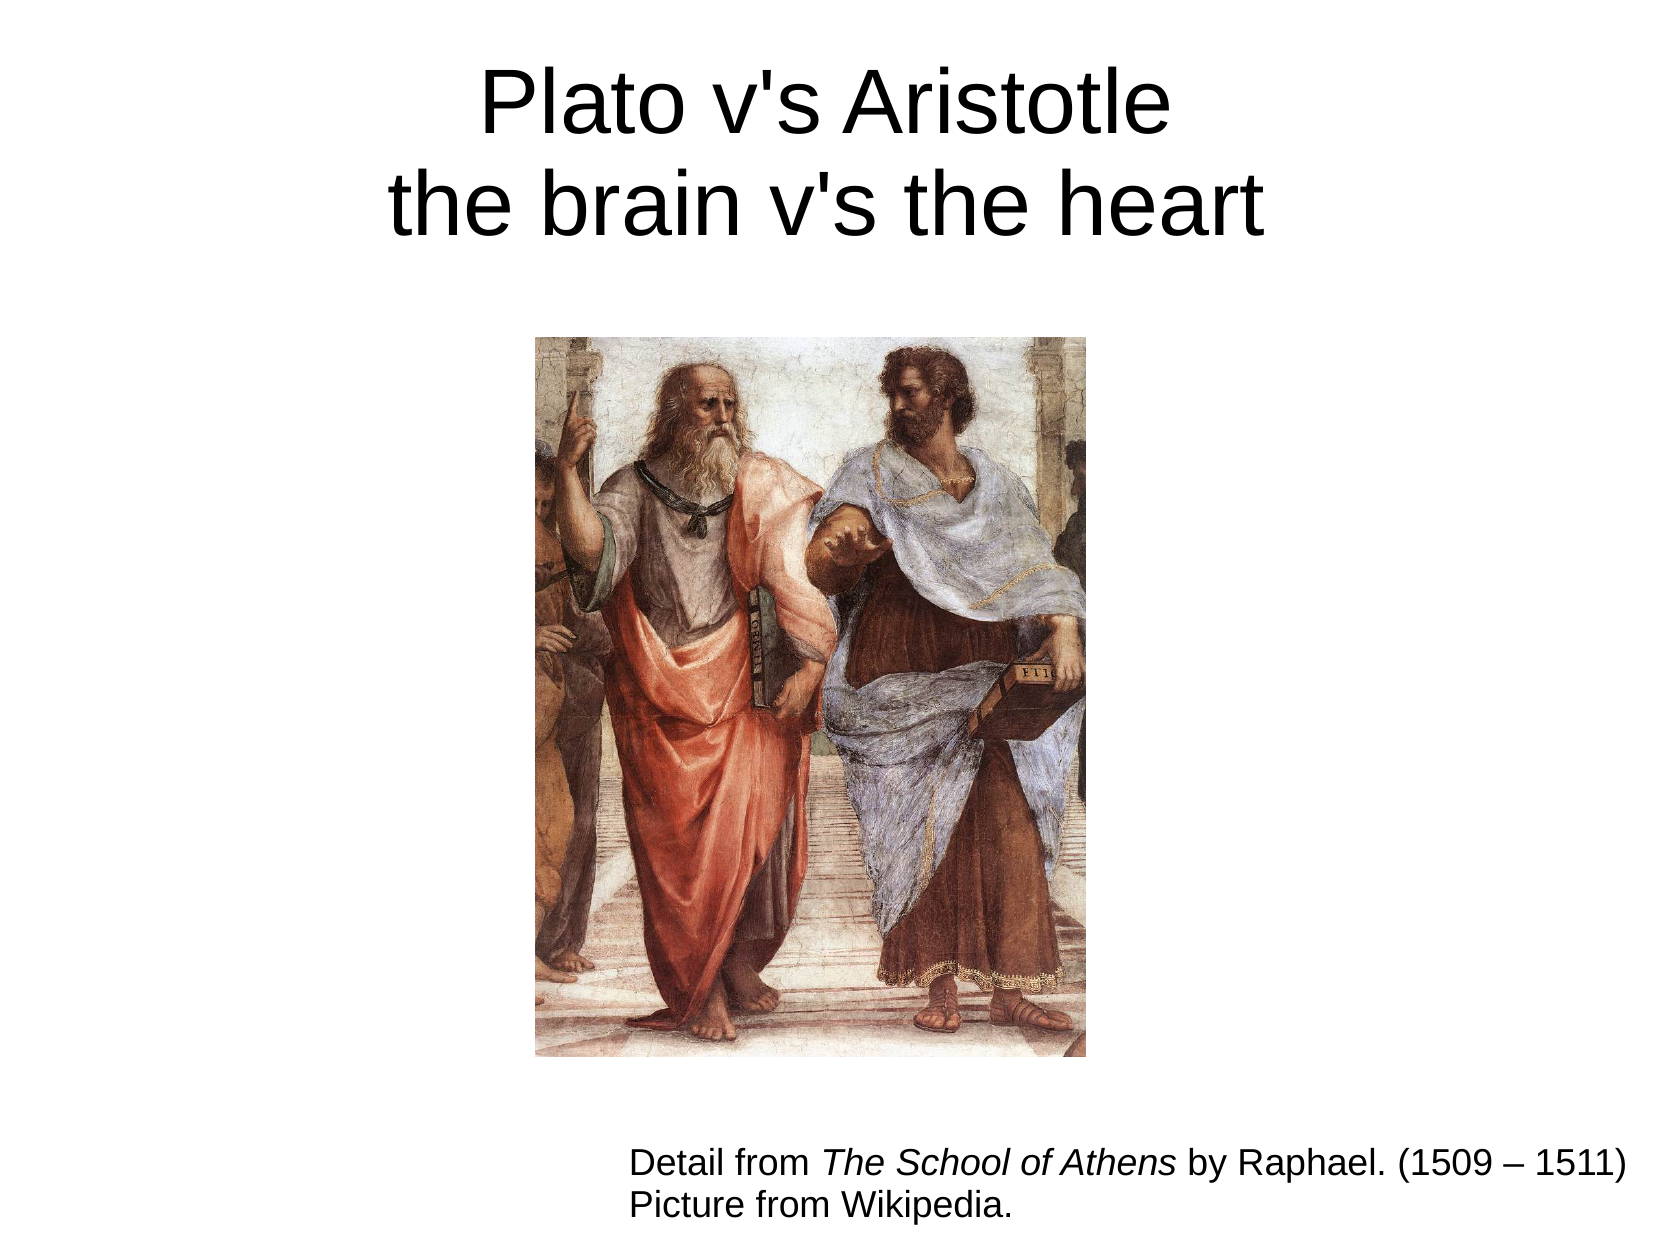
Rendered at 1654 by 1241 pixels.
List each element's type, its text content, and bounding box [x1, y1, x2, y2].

text_box Detail from The School of Athens by Raphael. (1509 – 1511) Picture from Wikipedia. [614, 1134, 1643, 1233]
title Plato v's Aristotle the brain v's the heart [82, 49, 1571, 257]
picture [535, 337, 1086, 1057]
